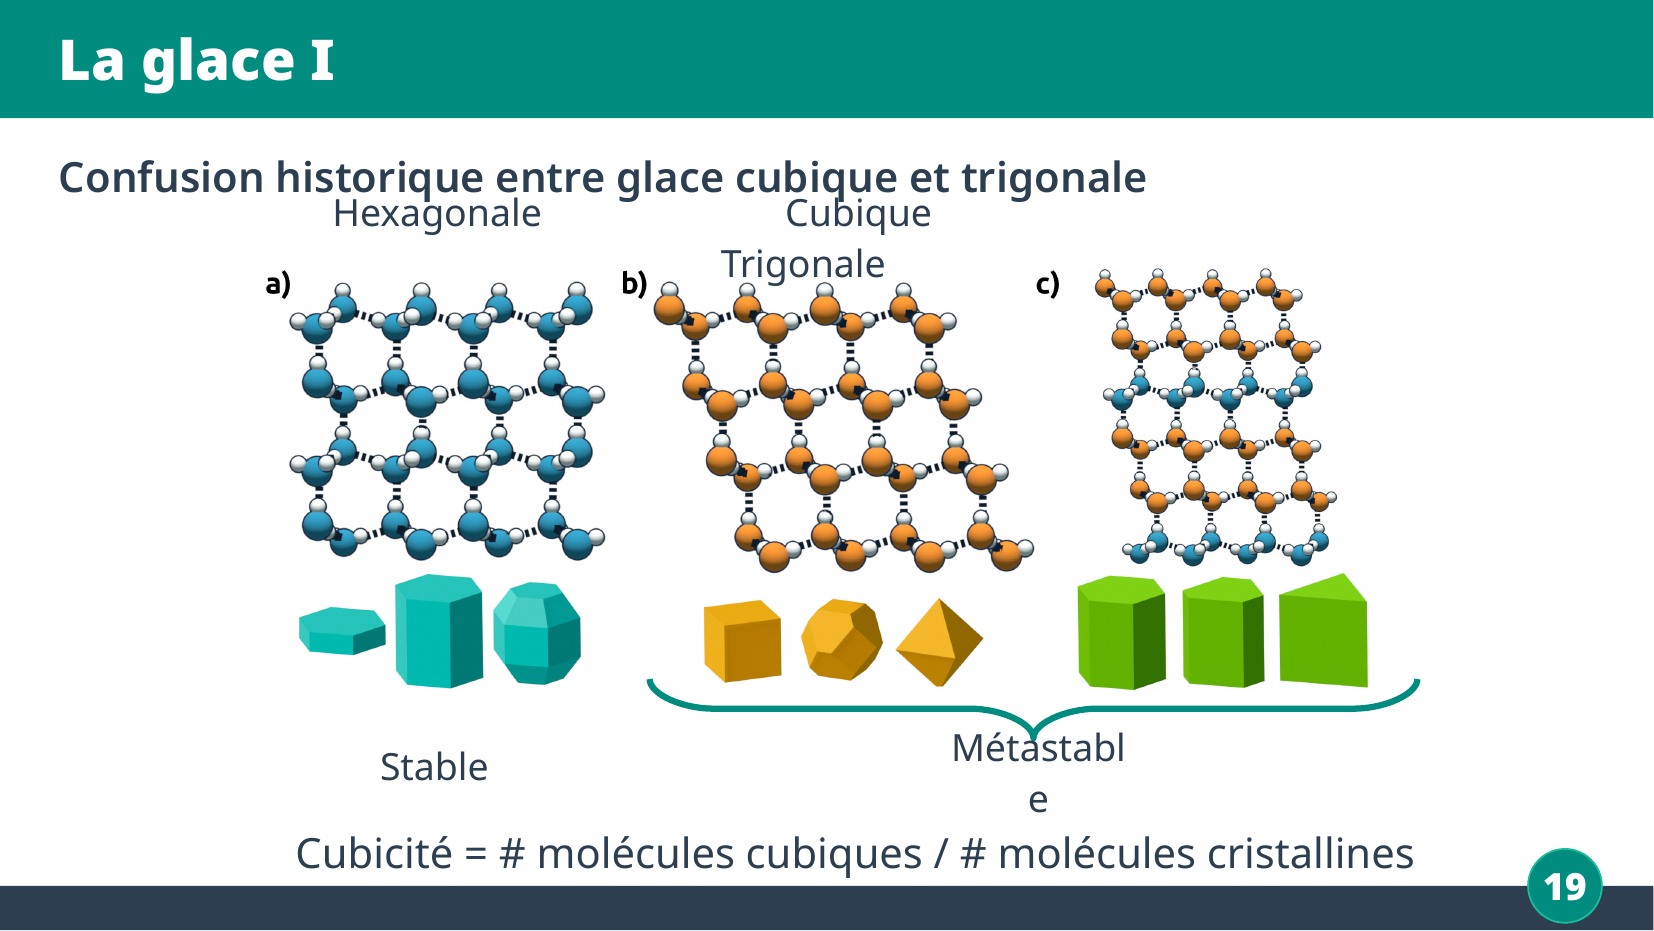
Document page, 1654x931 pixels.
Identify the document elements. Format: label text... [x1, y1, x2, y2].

picture [770, 269, 781, 275]
text_box Cubicité = # molécules cubiques / # molécules cristallines [280, 818, 1373, 886]
picture [838, 269, 848, 275]
text_box Stable [365, 735, 502, 798]
text_box Métastable [936, 741, 1152, 804]
list Confusion historique entre glace cubique et trigonale [59, 147, 1595, 207]
picture [265, 265, 1388, 694]
text_box Hexagonale Cubique Trigonale [317, 206, 1329, 269]
picture [793, 269, 804, 275]
title La glace I [59, 0, 1595, 118]
